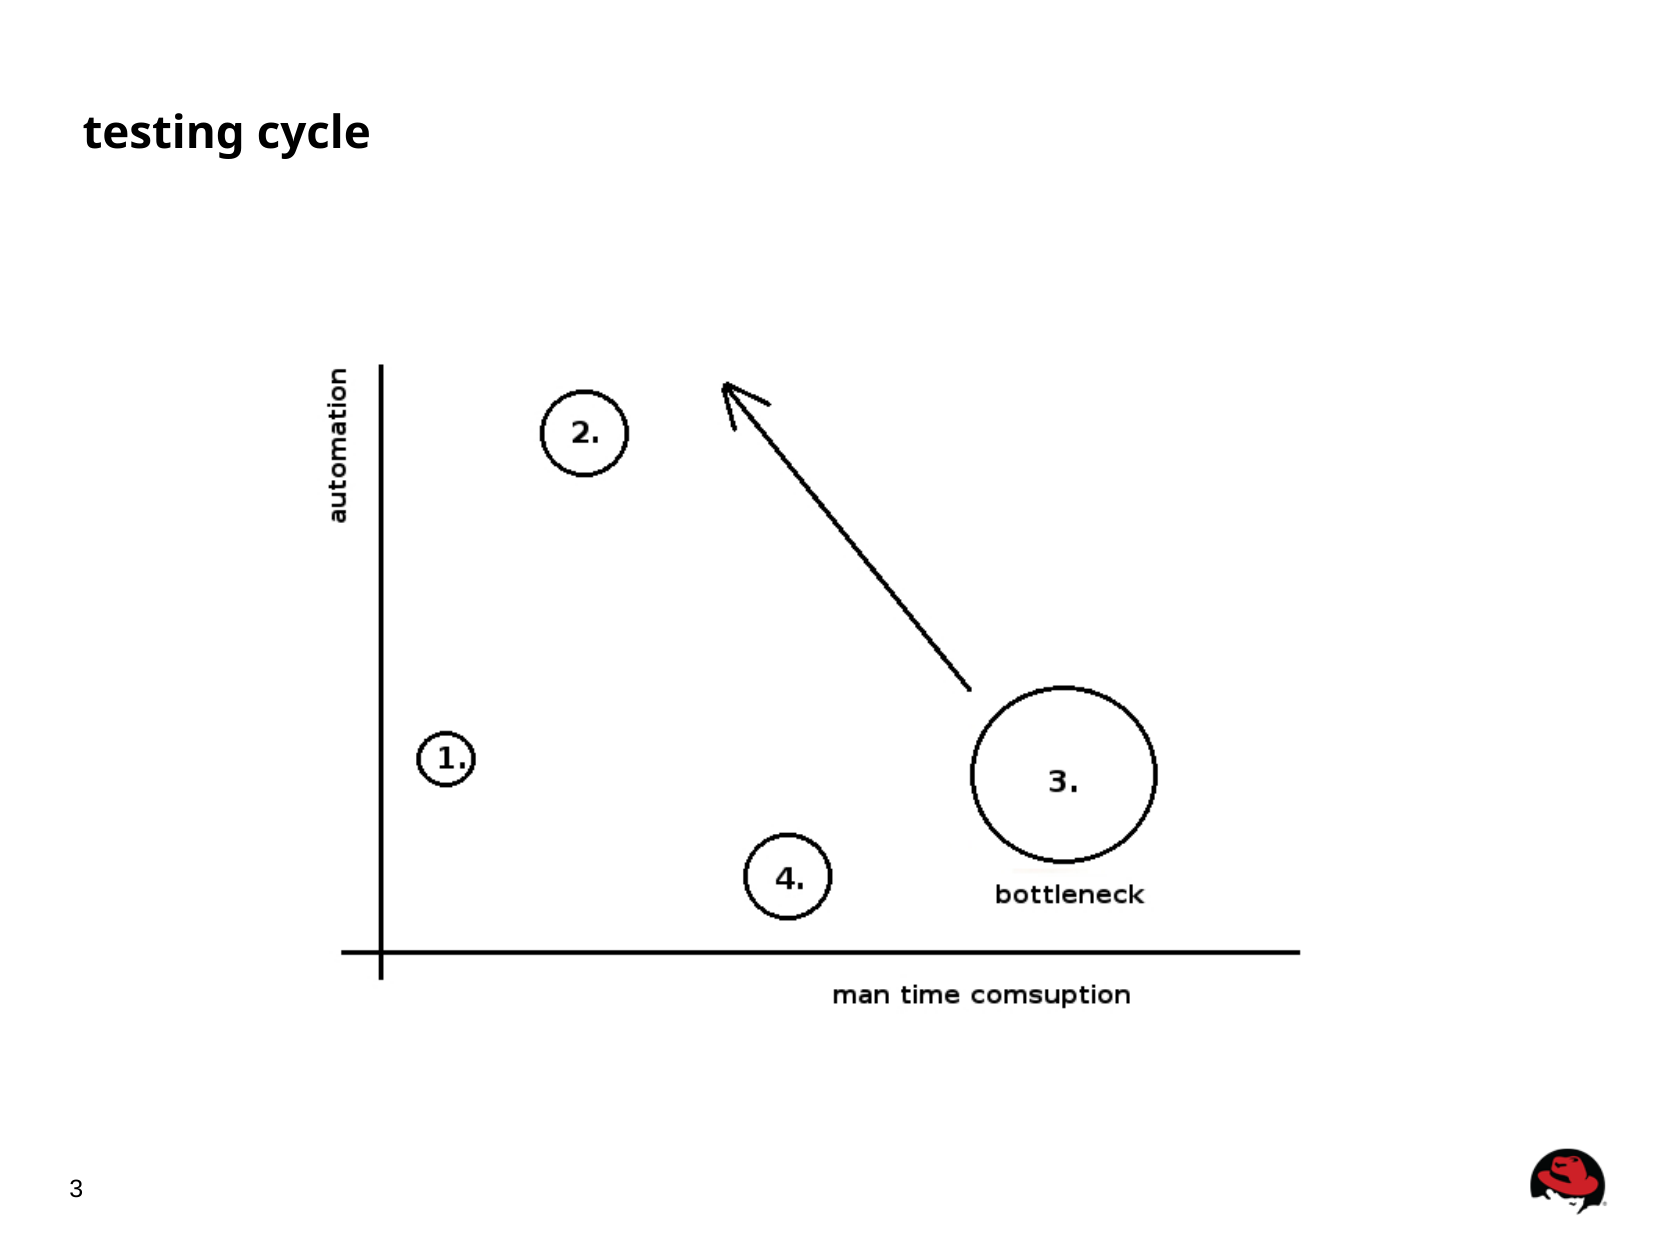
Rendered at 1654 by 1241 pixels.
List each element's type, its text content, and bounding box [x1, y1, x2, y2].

picture [293, 299, 1388, 1082]
picture [1529, 1146, 1613, 1224]
title testing cycle [82, 37, 1571, 226]
